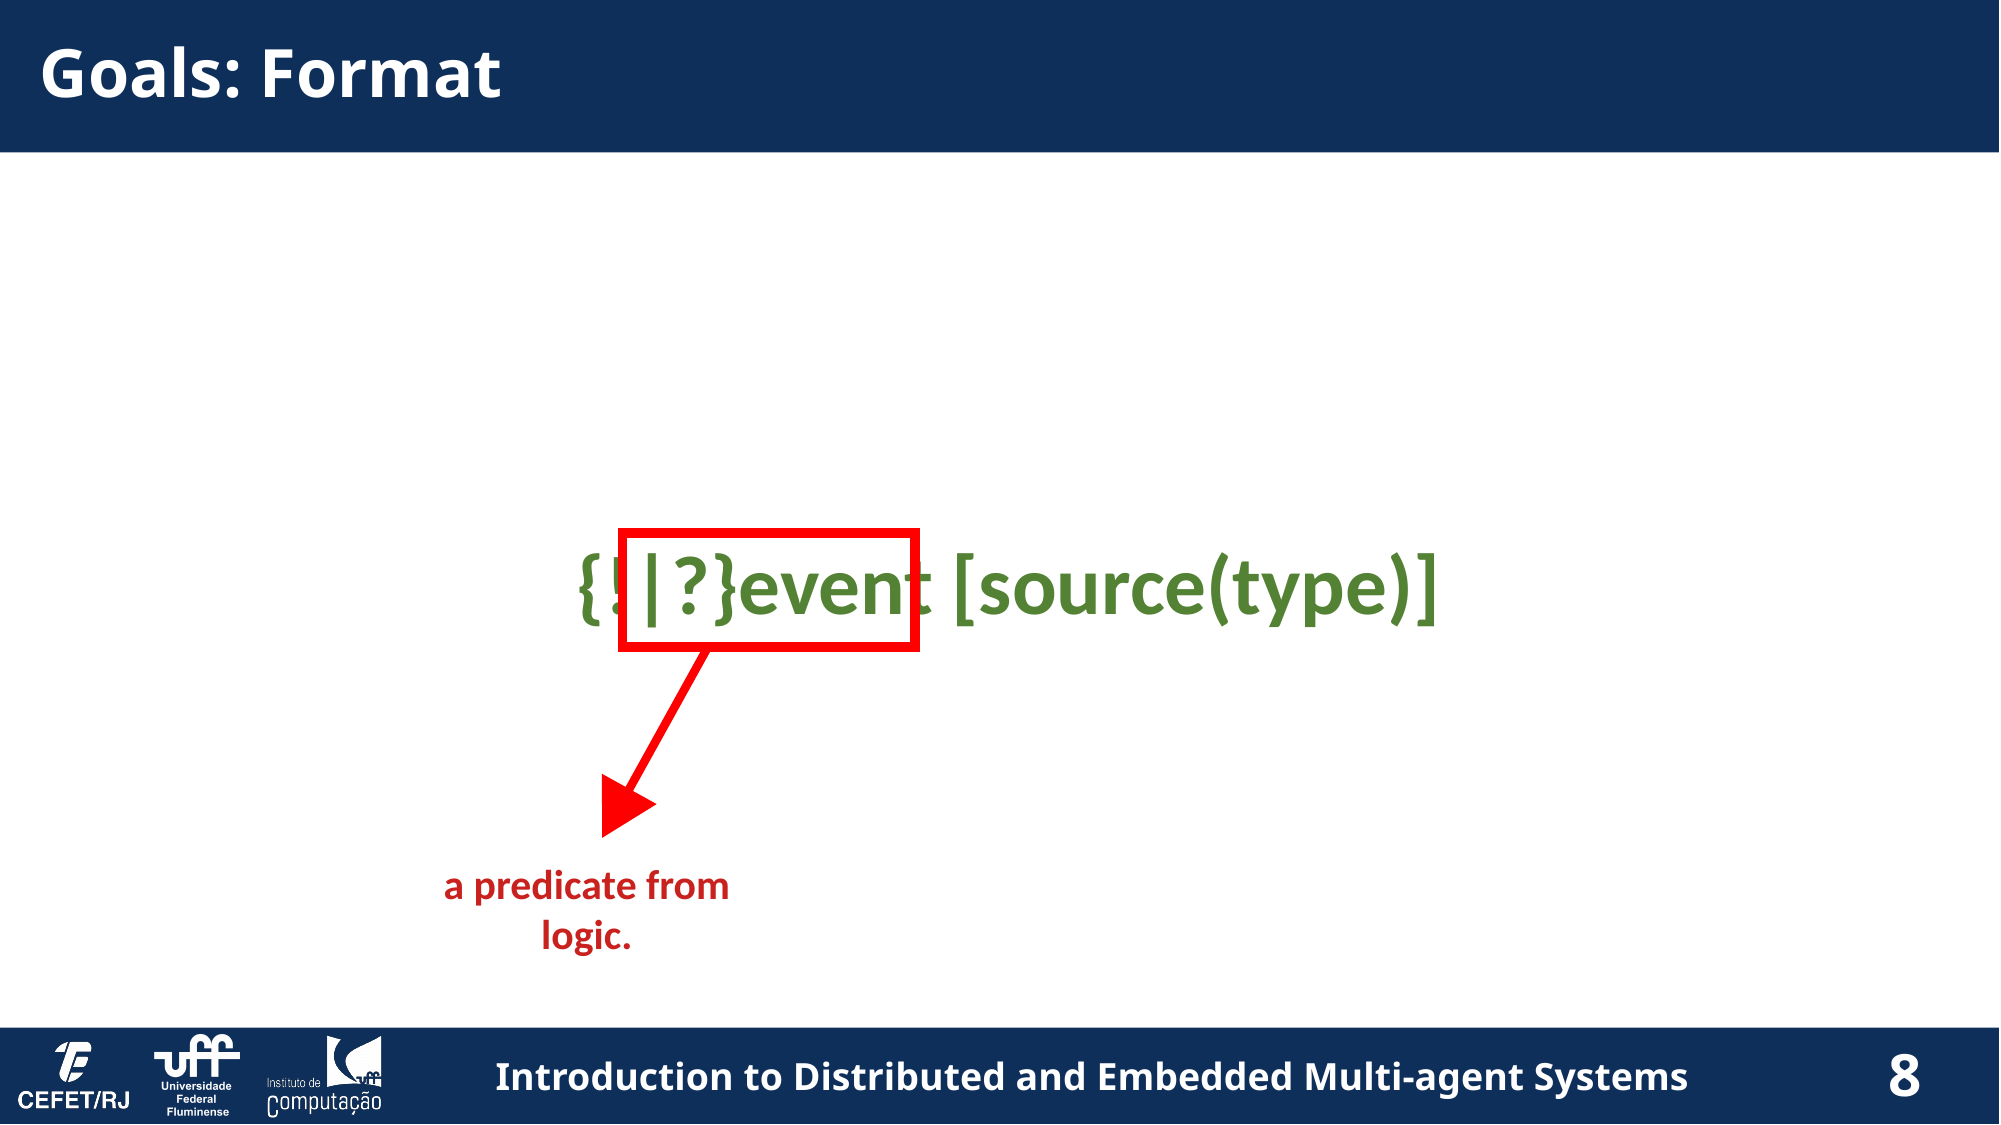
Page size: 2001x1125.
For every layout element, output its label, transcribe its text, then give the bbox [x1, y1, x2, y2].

text_box {!|?}event [source(type)] [627, 538, 910, 639]
picture [265, 1033, 383, 1118]
text_box Goals: Format [25, 23, 1999, 119]
picture [153, 1033, 241, 1121]
picture [18, 1021, 129, 1125]
text_box {!|?}event [source(type)] [283, 523, 1754, 639]
text_box a predicate from logic. [383, 850, 791, 966]
text_box [601, 644, 713, 838]
